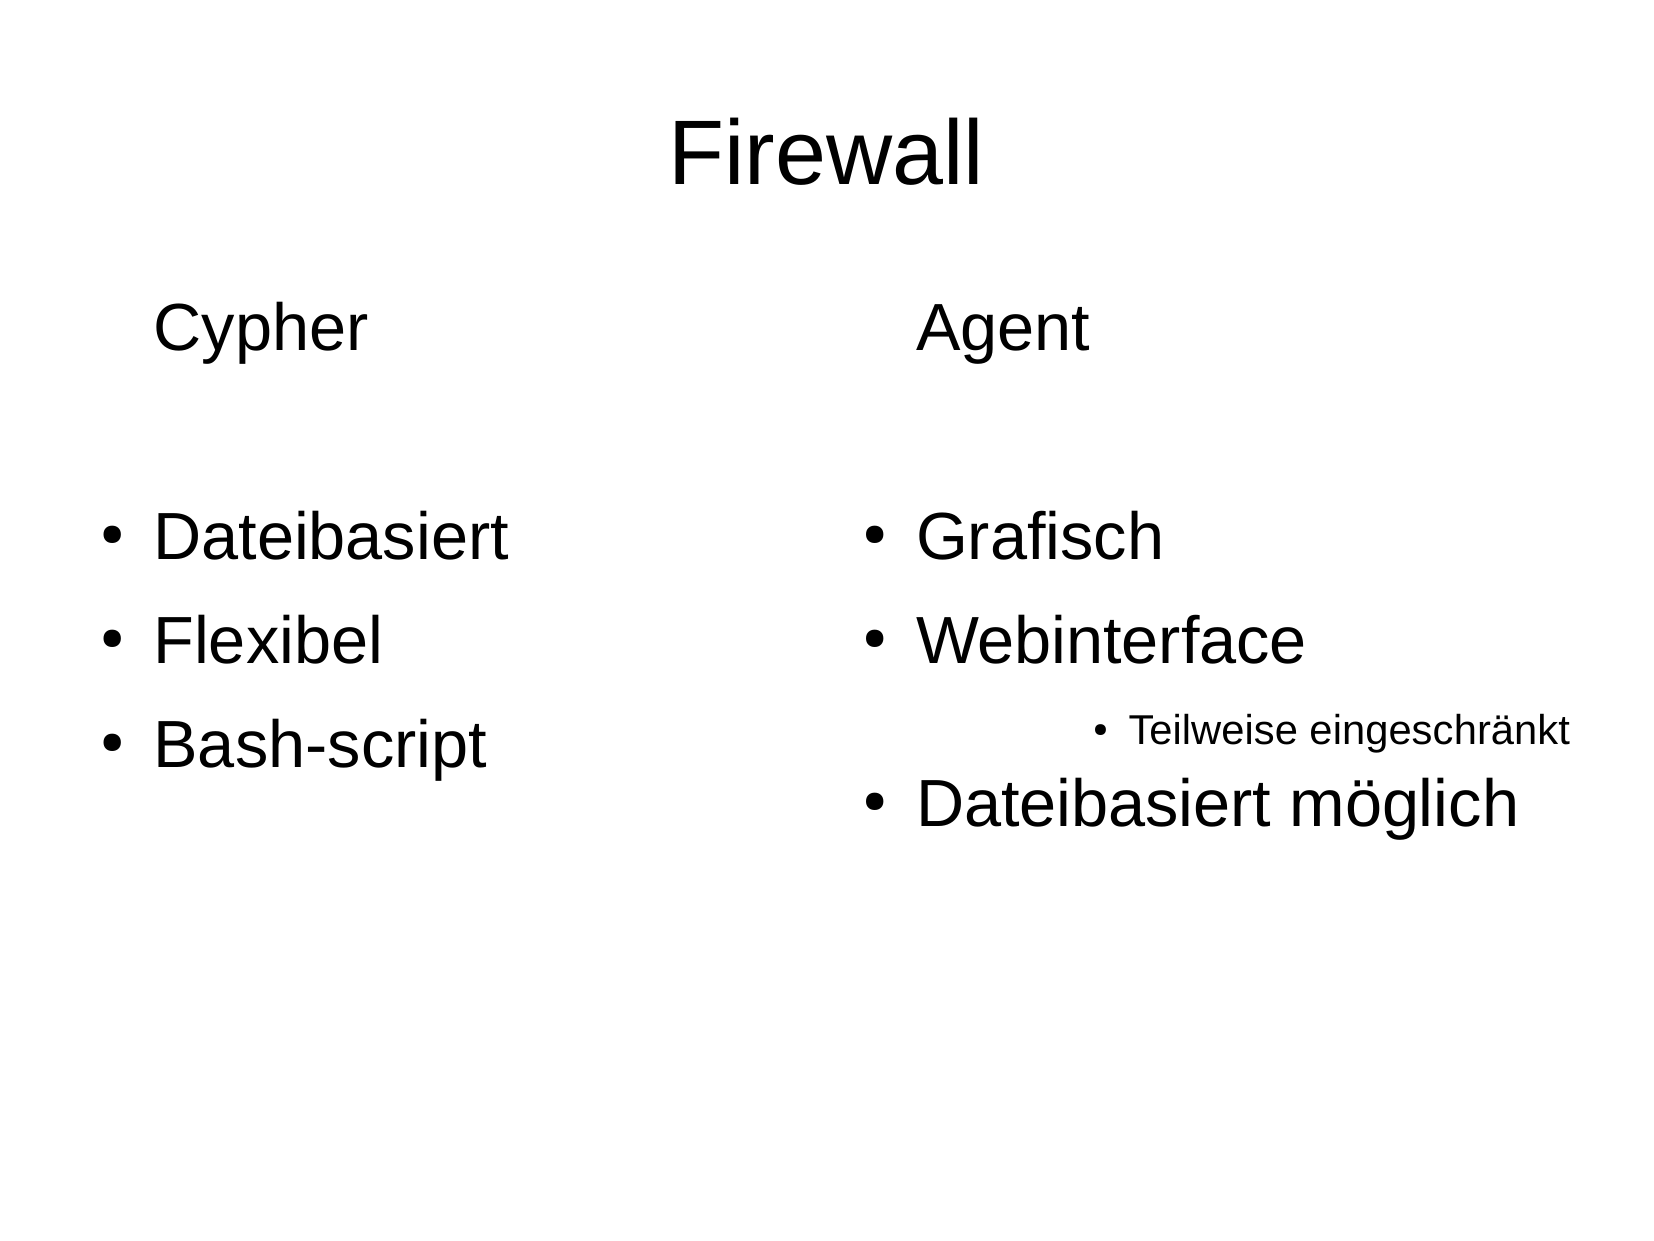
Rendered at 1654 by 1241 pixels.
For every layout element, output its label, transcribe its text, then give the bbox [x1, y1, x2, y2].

list Agent Grafisch Webinterface Teilweise eingeschränkt Dateibasiert möglich [845, 290, 1572, 1094]
list Cypher Dateibasiert Flexibel Bash-script [82, 290, 809, 1109]
title Firewall [82, 49, 1571, 257]
